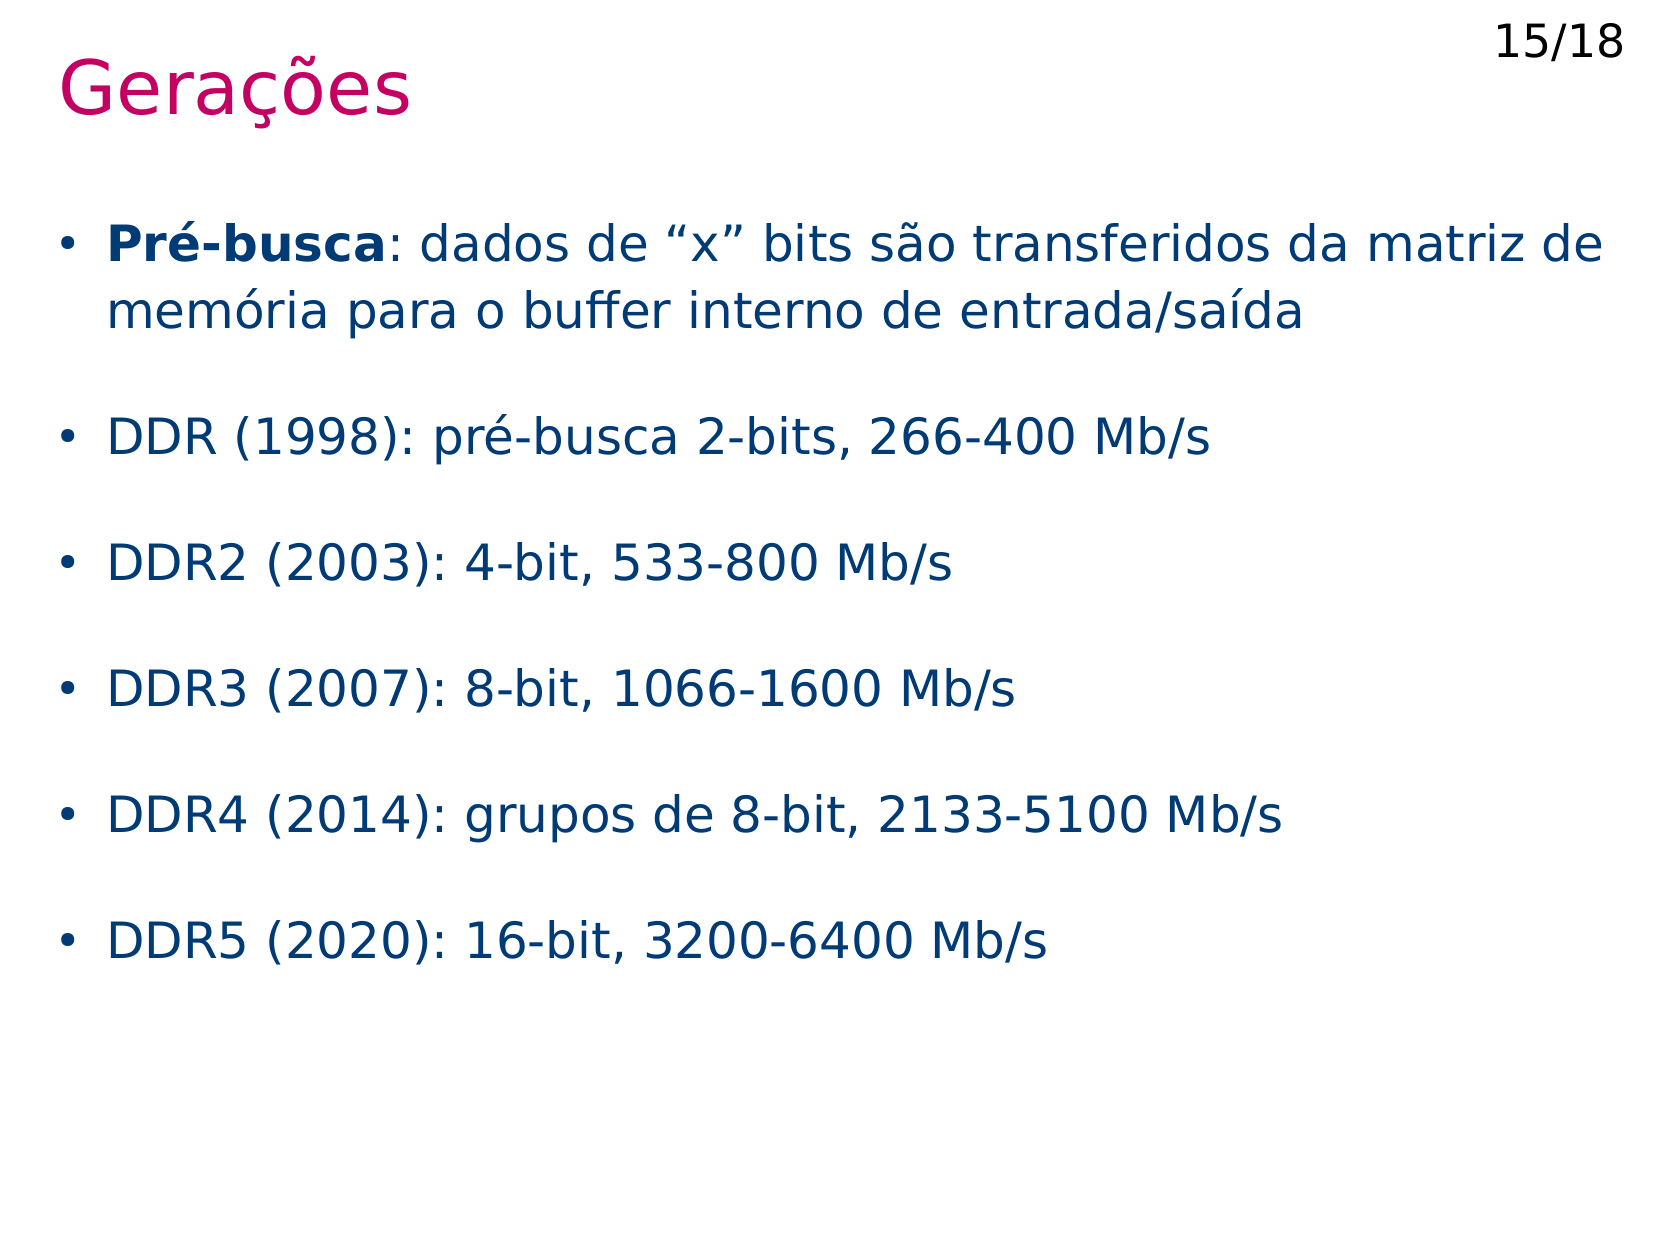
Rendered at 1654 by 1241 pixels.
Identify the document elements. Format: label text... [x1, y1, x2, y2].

list Pré-busca: dados de “x” bits são transferidos da matriz de memória para o buffer interno de entrada/saída DDR (1998): pré-busca 2-bits, 266-400 Mb/s DDR2 (2003): 4-bit, 533-800 Mb/s DDR3 (2007): 8-bit, 1066-1600 Mb/s DDR4 (2014): grupos de 8-bit, 2133-5100 Mb/s DDR5 (2020): 16-bit, 3200-6400 Mb/s [59, 206, 1625, 1211]
title Gerações [59, 29, 1625, 148]
